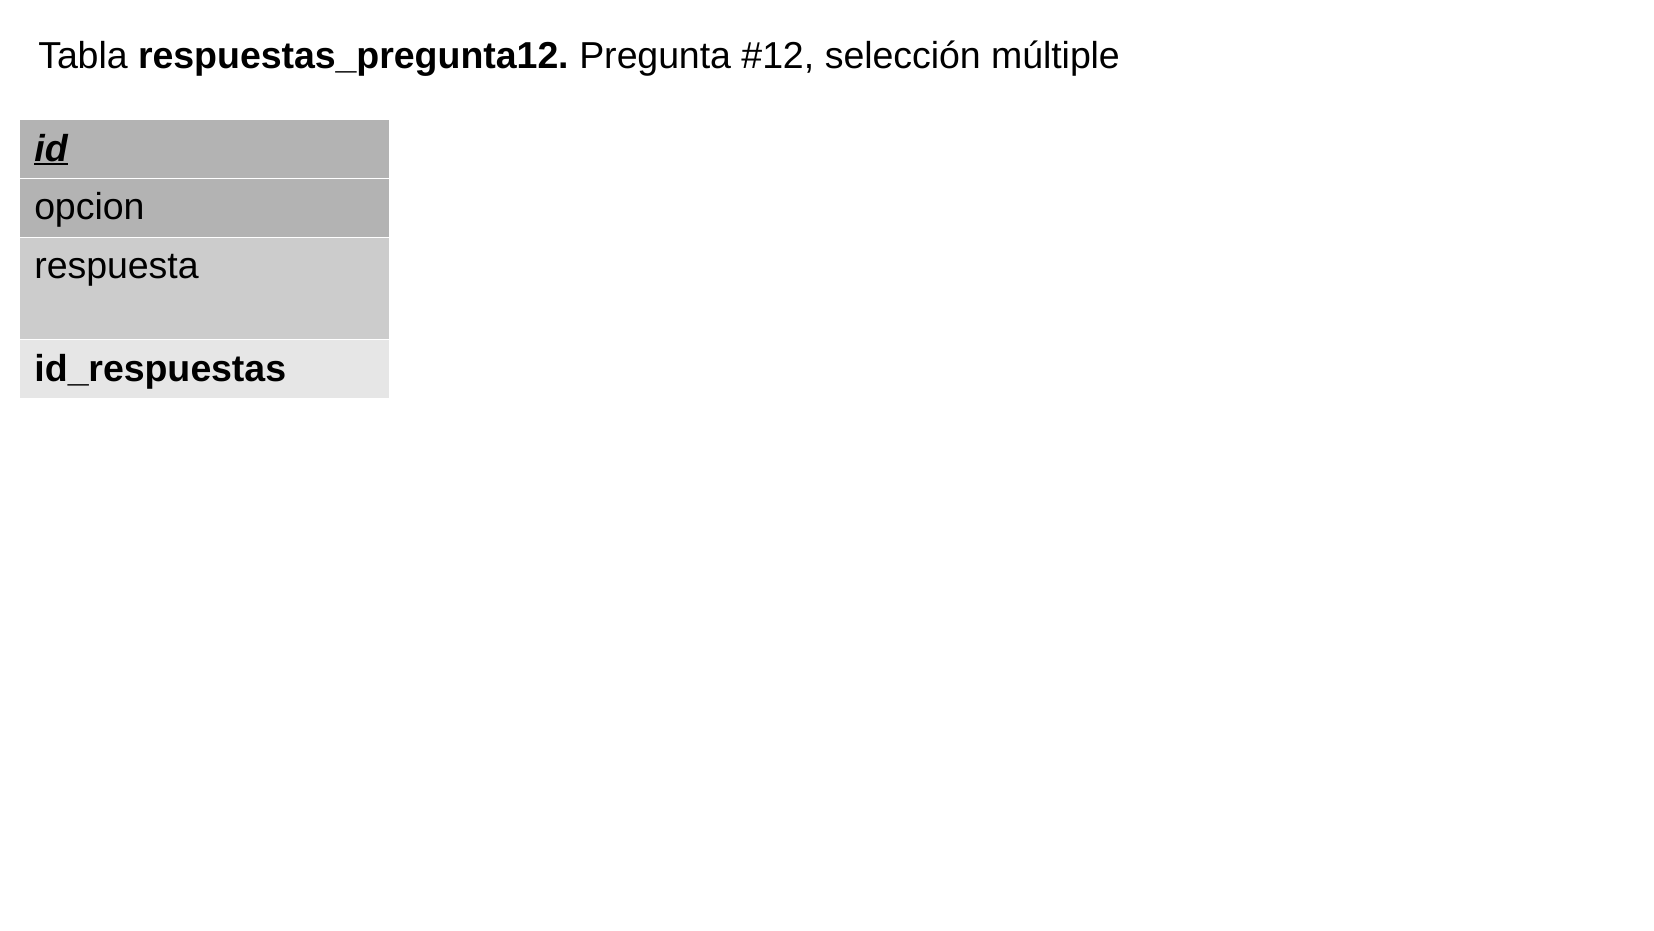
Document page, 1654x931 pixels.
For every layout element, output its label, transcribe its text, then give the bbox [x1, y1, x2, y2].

table_cell opcion [20, 179, 389, 237]
table_header id [20, 120, 389, 178]
table_cell id_respuestas [20, 340, 389, 398]
table_cell respuesta [20, 238, 389, 339]
text_box Tabla respuestas_pregunta12. Pregunta #12, selección múltiple [23, 23, 1630, 123]
